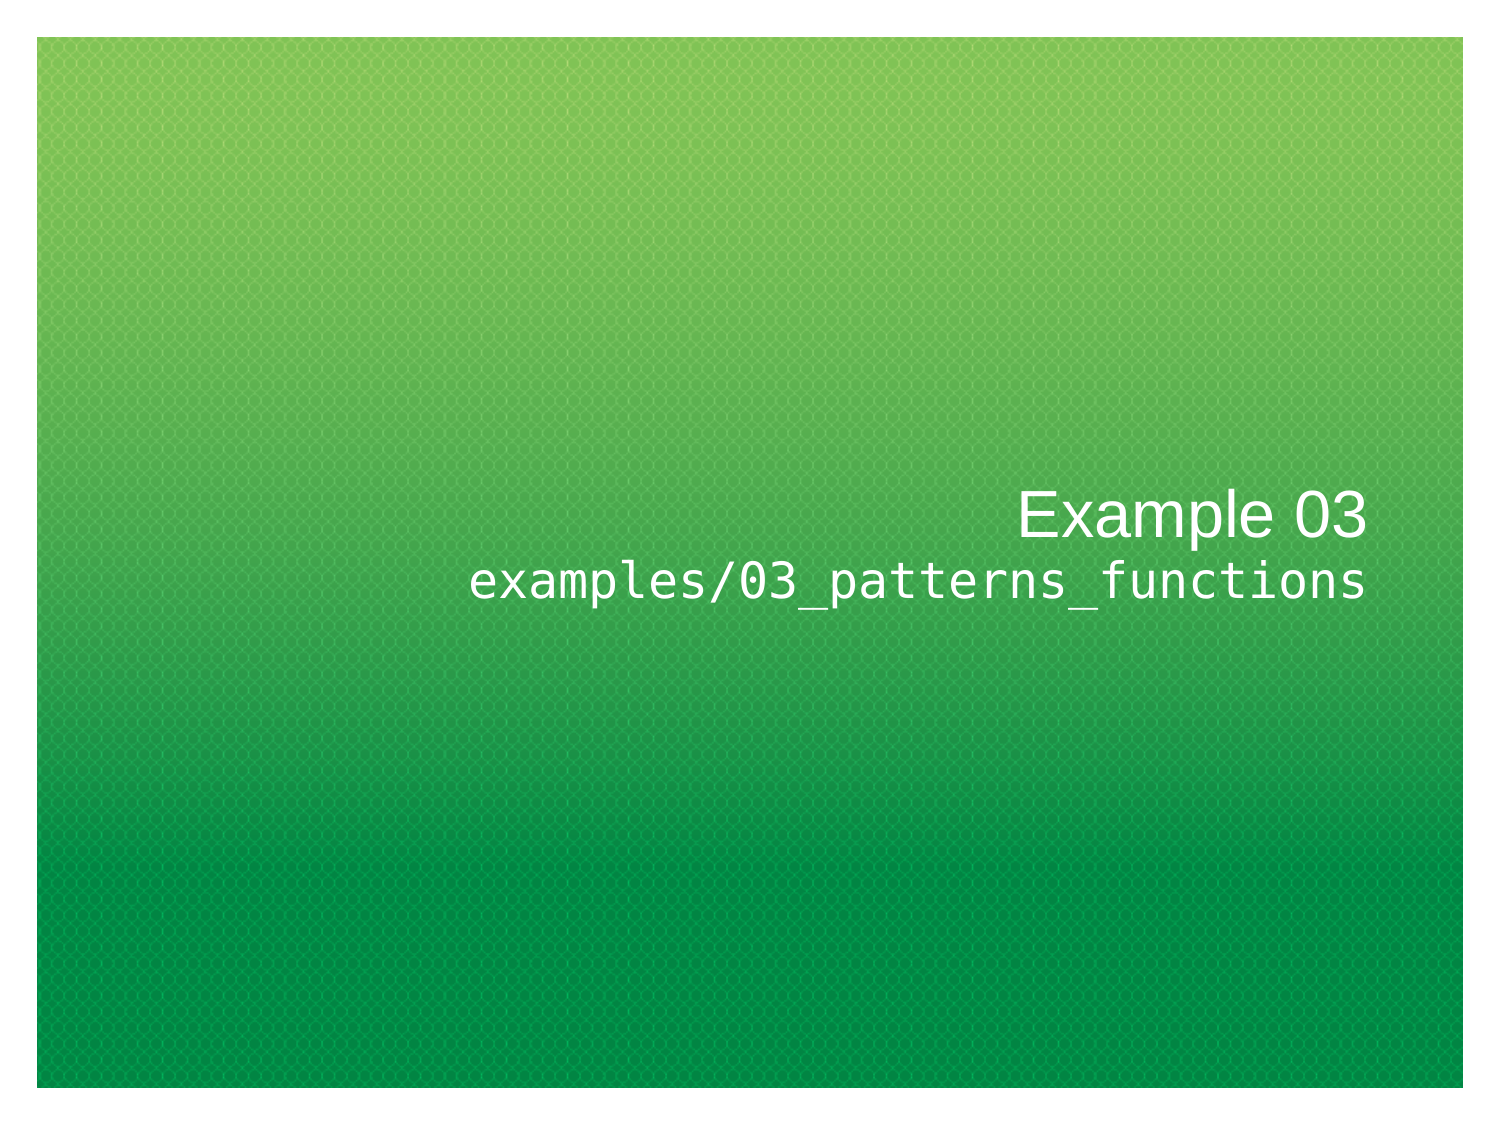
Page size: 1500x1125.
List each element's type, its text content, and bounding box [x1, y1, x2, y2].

picture [37, 37, 1463, 1088]
title Example 03 examples/03_patterns_functions [135, 450, 1369, 638]
